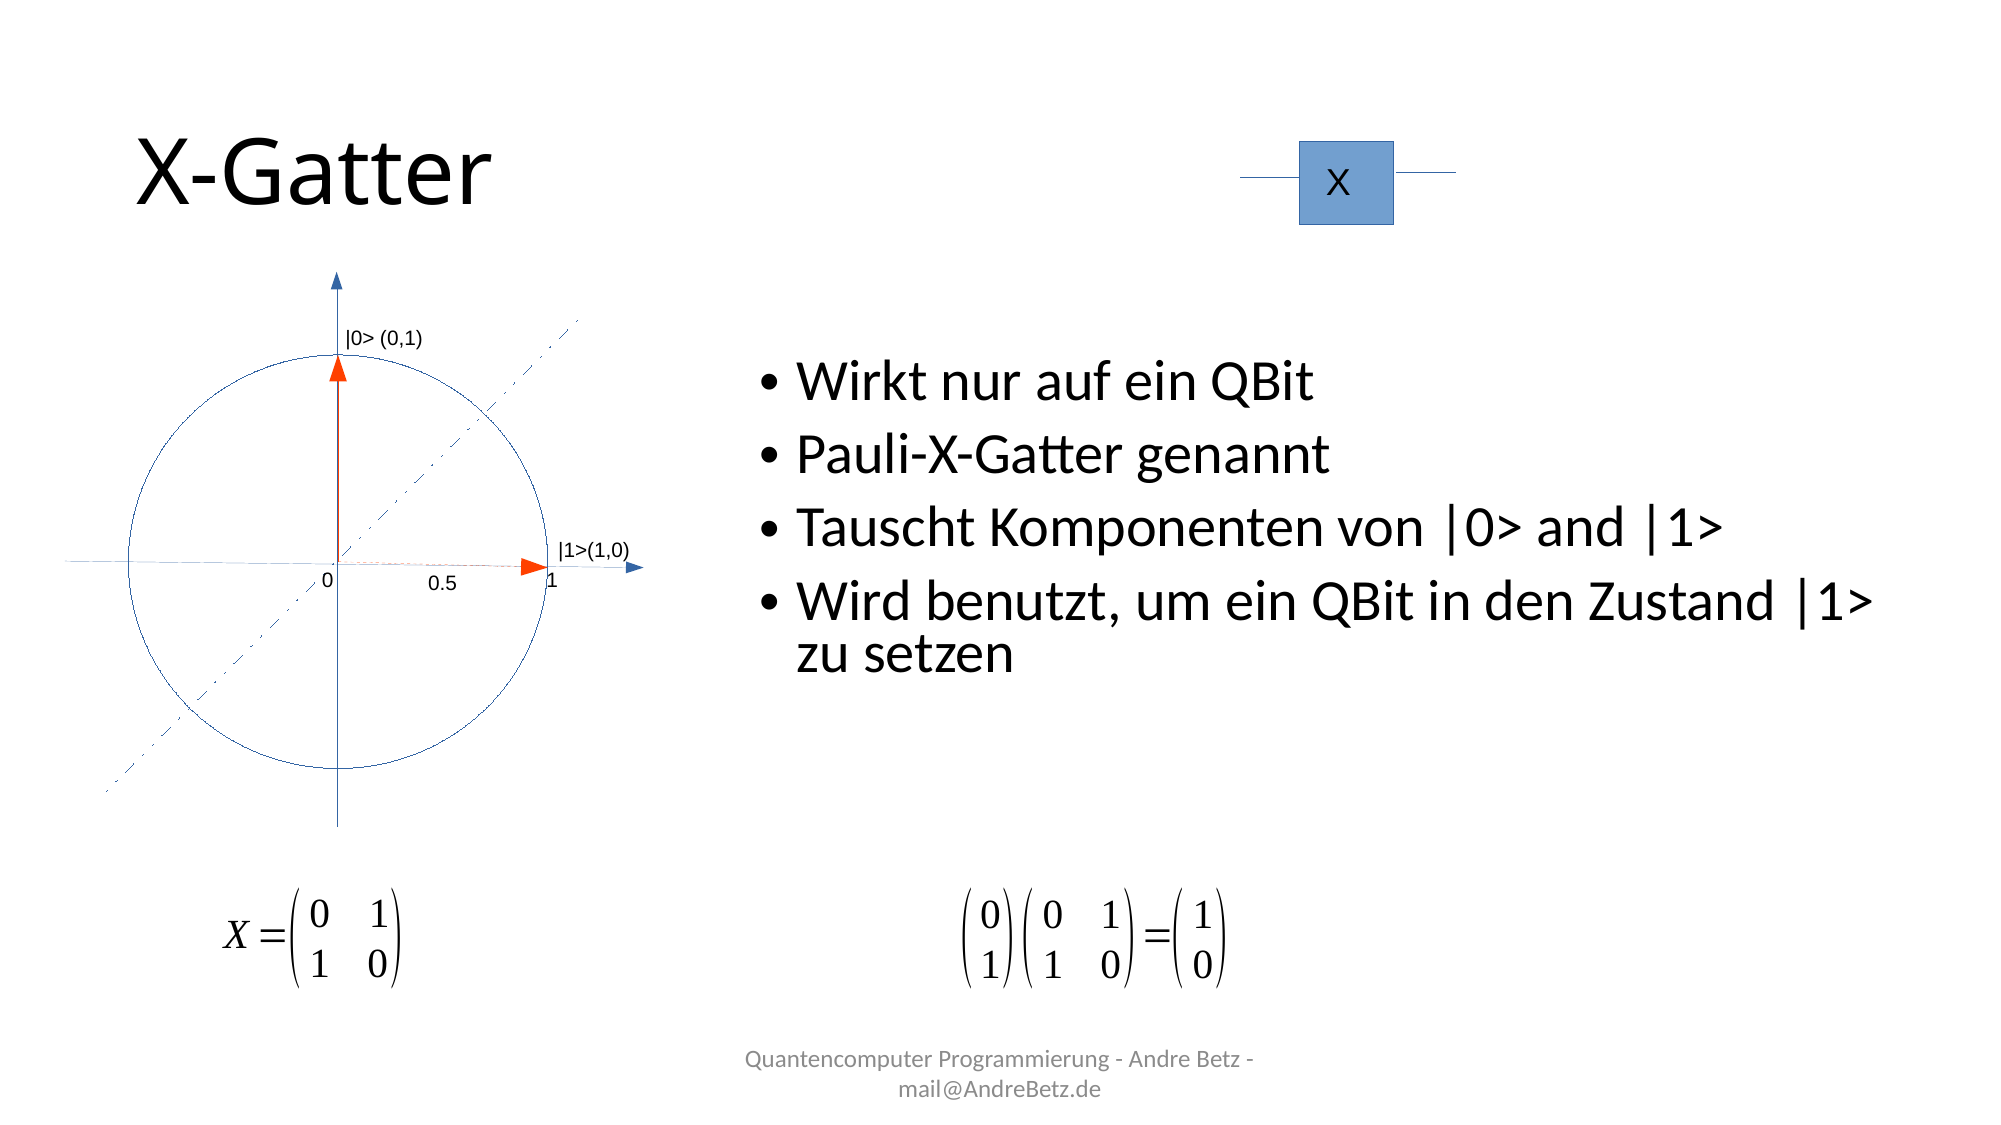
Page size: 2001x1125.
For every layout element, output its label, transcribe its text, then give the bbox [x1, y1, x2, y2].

text_box |1>(1,0) [543, 531, 674, 561]
text_box 0.5 [413, 563, 579, 638]
text_box Quantencomputer Programmierung - Andre Betz - mail@AndreBetz.de [662, 1042, 1338, 1103]
text_box [1299, 141, 1394, 225]
title X-Gatter [136, 60, 875, 278]
list Wirkt nur auf ein QBit Pauli-X-Gatter genannt Tauscht Komponenten von |0> and |1> Wird benutzt, um ein QBit in den Zustand |1> zu setzen [744, 271, 1938, 815]
chart [953, 886, 1241, 993]
text_box X [1311, 153, 1394, 211]
text_box 0 [307, 561, 473, 636]
text_box |0> (0,1) [330, 318, 449, 367]
chart [212, 885, 416, 992]
text_box 1 [531, 561, 697, 636]
